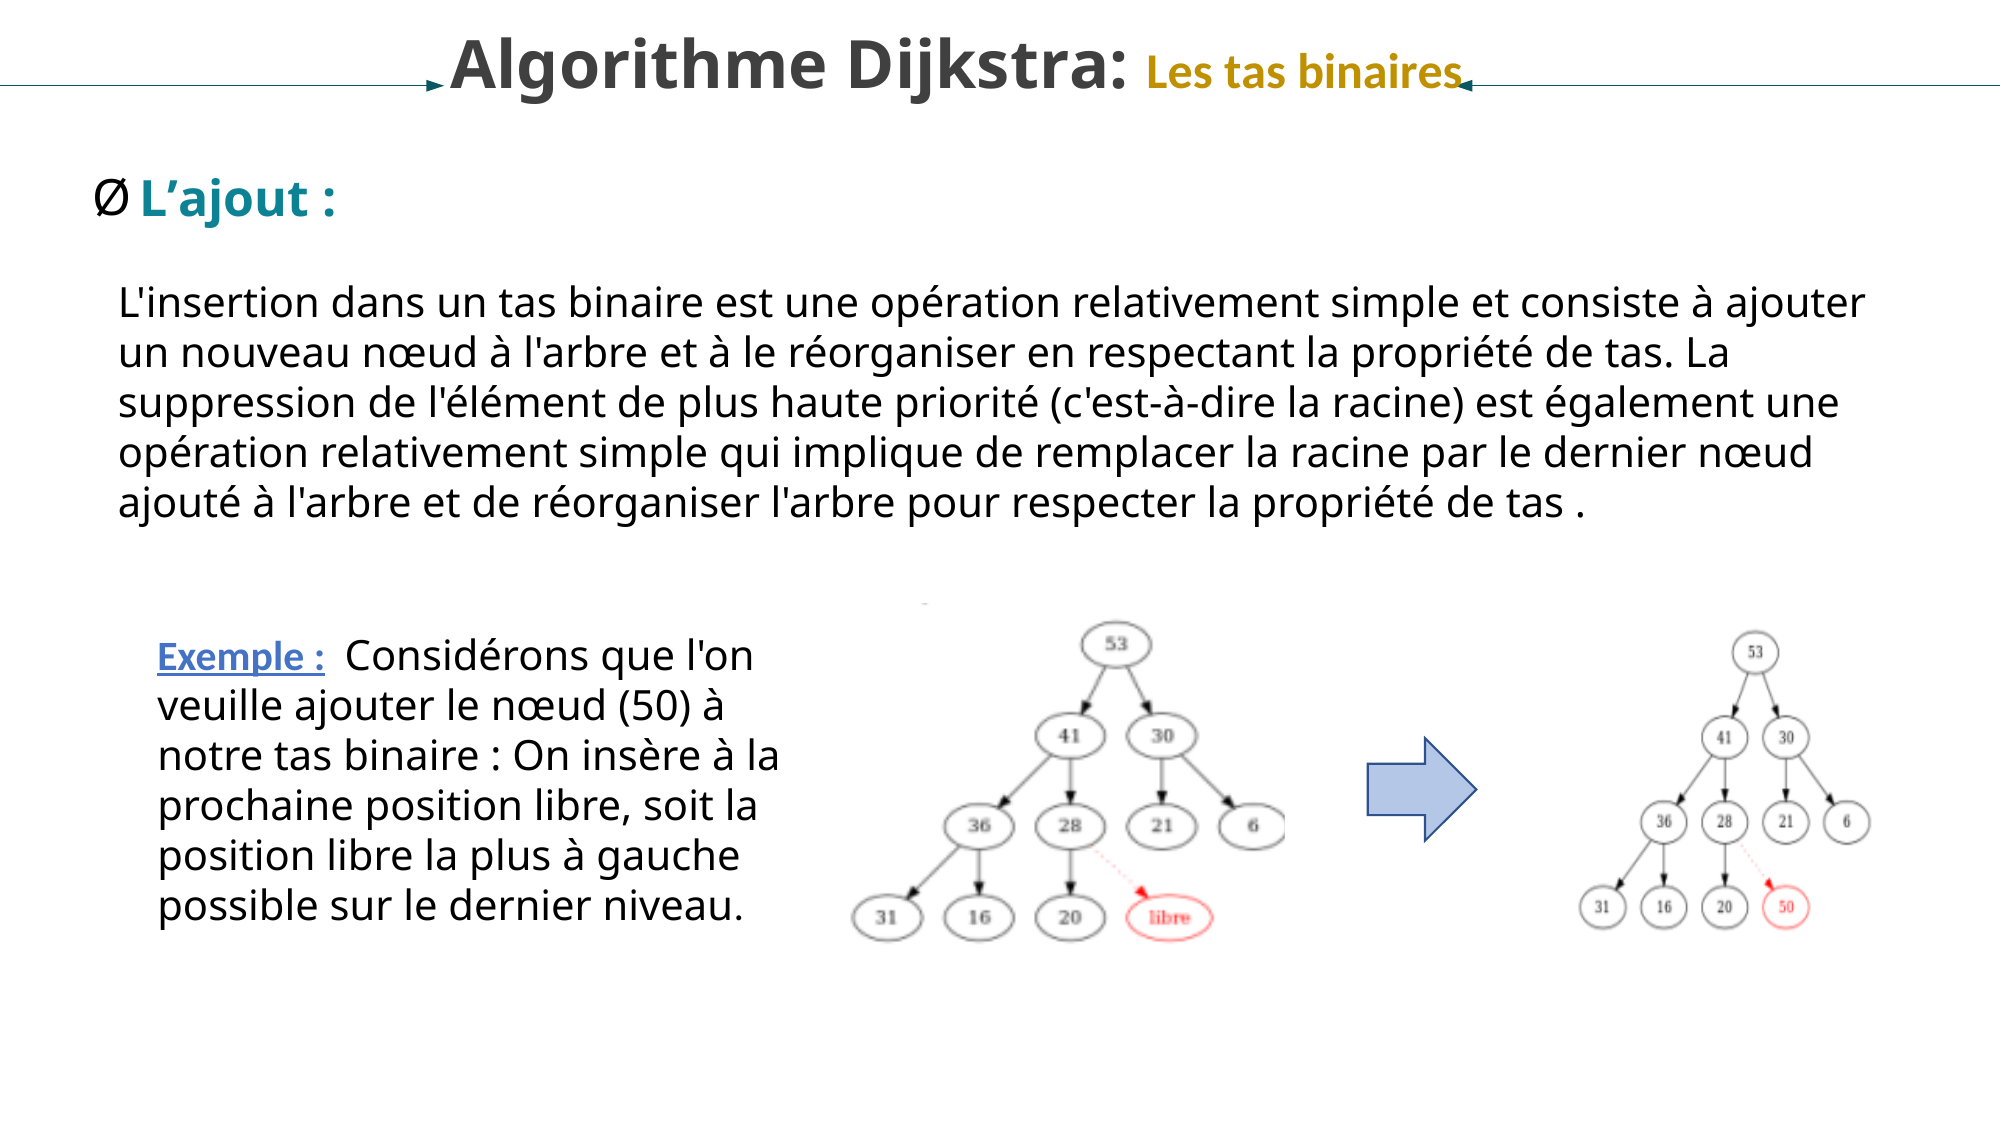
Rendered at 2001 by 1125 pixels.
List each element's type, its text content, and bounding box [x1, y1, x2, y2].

text_box [1367, 738, 1477, 841]
text_box L’ajout : [77, 158, 1522, 235]
text_box L'insertion dans un tas binaire est une opération relativement simple et consiste à ajouter un nouveau nœud à l'arbre et à le réorganiser en respectant la propriété de tas. La suppression de l'élément de plus haute priorité (c'est-à-dire la racine) est également une opération relativement simple qui implique de remplacer la racine par le dernier nœud ajouté à l'arbre et de réorganiser l'arbre pour respecter la propriété de tas . [102, 268, 1898, 536]
picture [1521, 621, 1968, 940]
text_box Exemple : Considérons que l'on veuille ajouter le nœud (50) à notre tas binaire : On insère à la prochaine position libre, soit la position libre la plus à gauche possible sur le dernier niveau. [142, 621, 814, 940]
text_box Algorithme Dijkstra: Les tas binaires [0, 31, 1926, 104]
picture [838, 603, 1285, 957]
